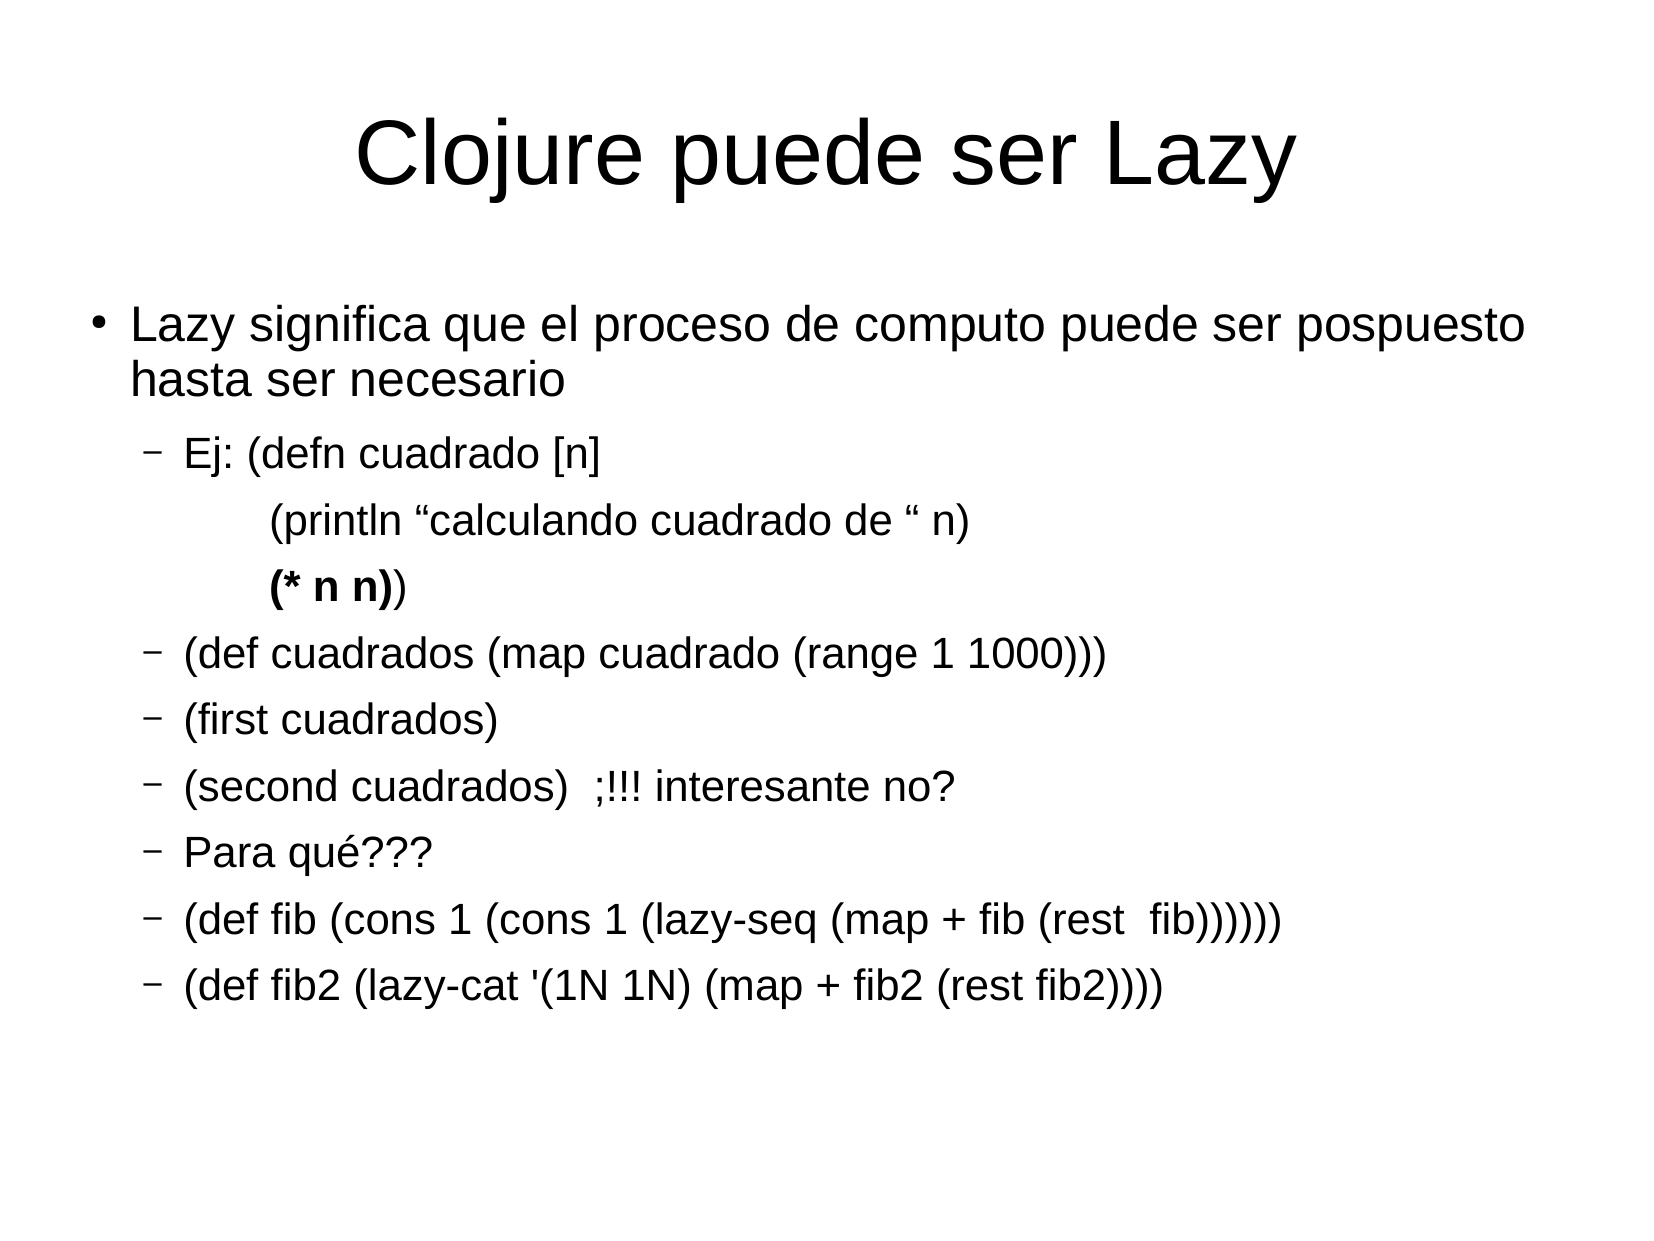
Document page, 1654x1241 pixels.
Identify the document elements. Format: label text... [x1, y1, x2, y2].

title Clojure puede ser Lazy [82, 49, 1571, 257]
list Lazy significa que el proceso de computo puede ser pospuesto hasta ser necesario Ej: (defn cuadrado [n] (println “calculando cuadrado de “ n) (* n n)) (def cuadrados (map cuadrado (range 1 1000))) (first cuadrados) (second cuadrados) ;!!! interesante no? Para qué??? (def fib (cons 1 (cons 1 (lazy-seq (map + fib (rest fib)))))) (def fib2 (lazy-cat '(1N 1N) (map + fib2 (rest fib2)))) [77, 295, 1566, 1015]
